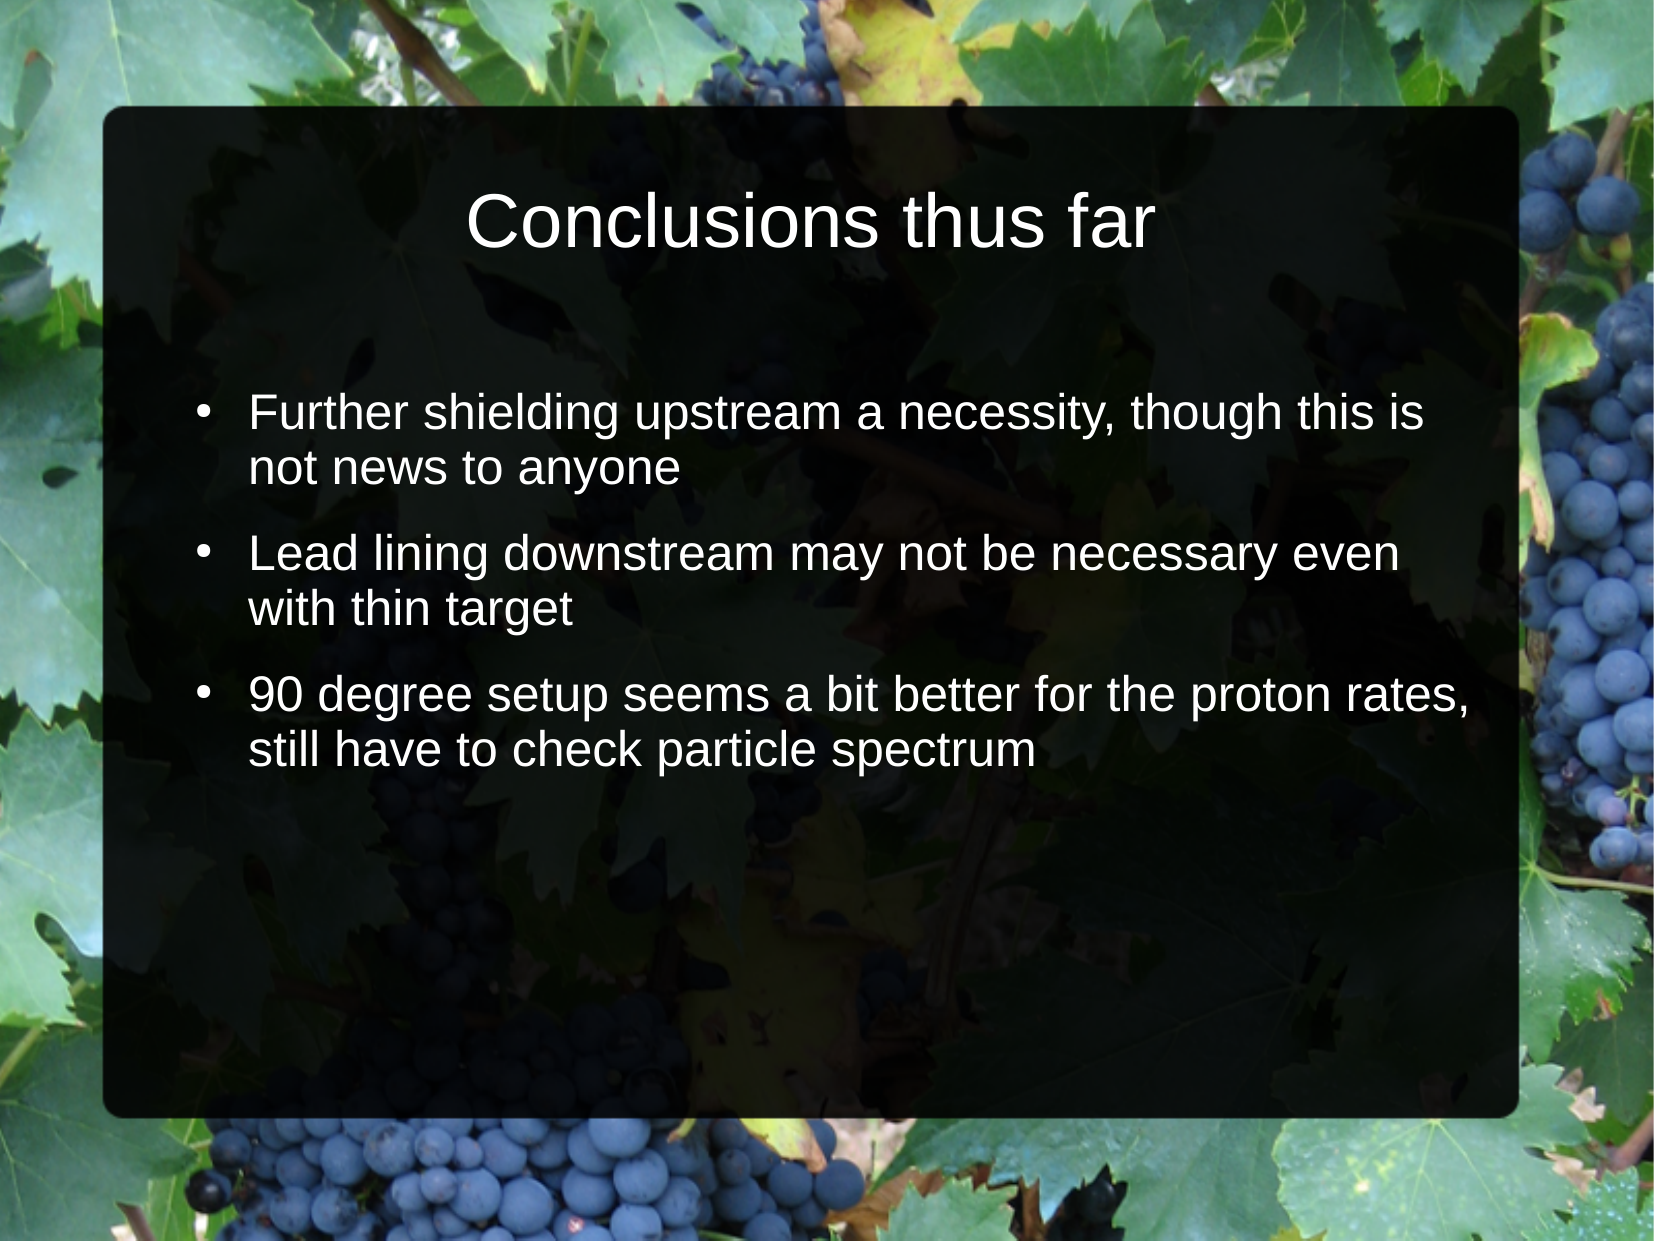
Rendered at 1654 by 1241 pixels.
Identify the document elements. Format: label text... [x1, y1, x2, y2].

list Further shielding upstream a necessity, though this is not news to anyone Lead lining downstream may not be necessary even with thin target 90 degree setup seems a bit better for the proton rates, still have to check particle spectrum [177, 383, 1477, 1104]
picture [0, 0, 1654, 1241]
title Conclusions thus far [118, 117, 1506, 325]
